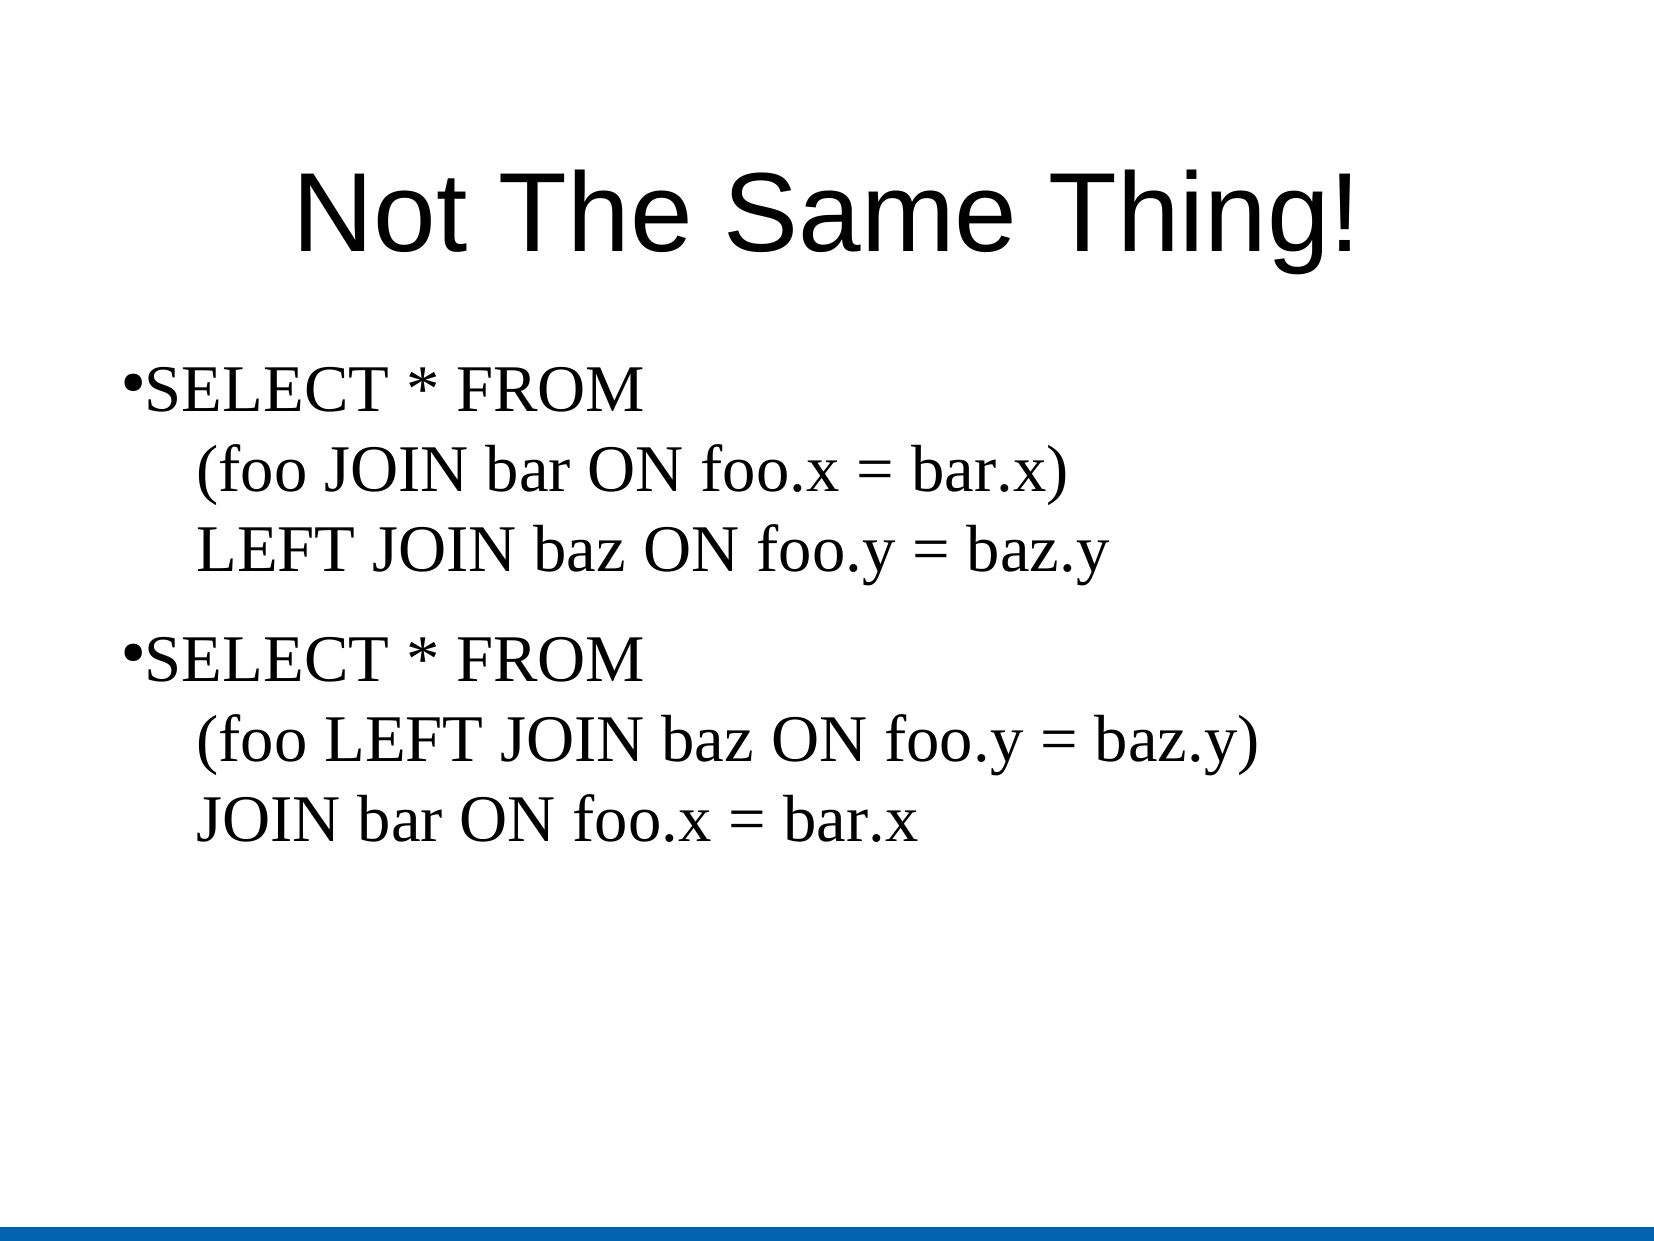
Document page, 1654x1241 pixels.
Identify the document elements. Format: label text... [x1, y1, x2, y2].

list SELECT * FROM (foo JOIN bar ON foo.x = bar.x) LEFT JOIN baz ON foo.y = baz.y SELECT * FROM (foo LEFT JOIN baz ON foo.y = baz.y) JOIN bar ON foo.x = bar.x [121, 344, 1533, 1127]
title Not The Same Thing! [121, 102, 1533, 311]
